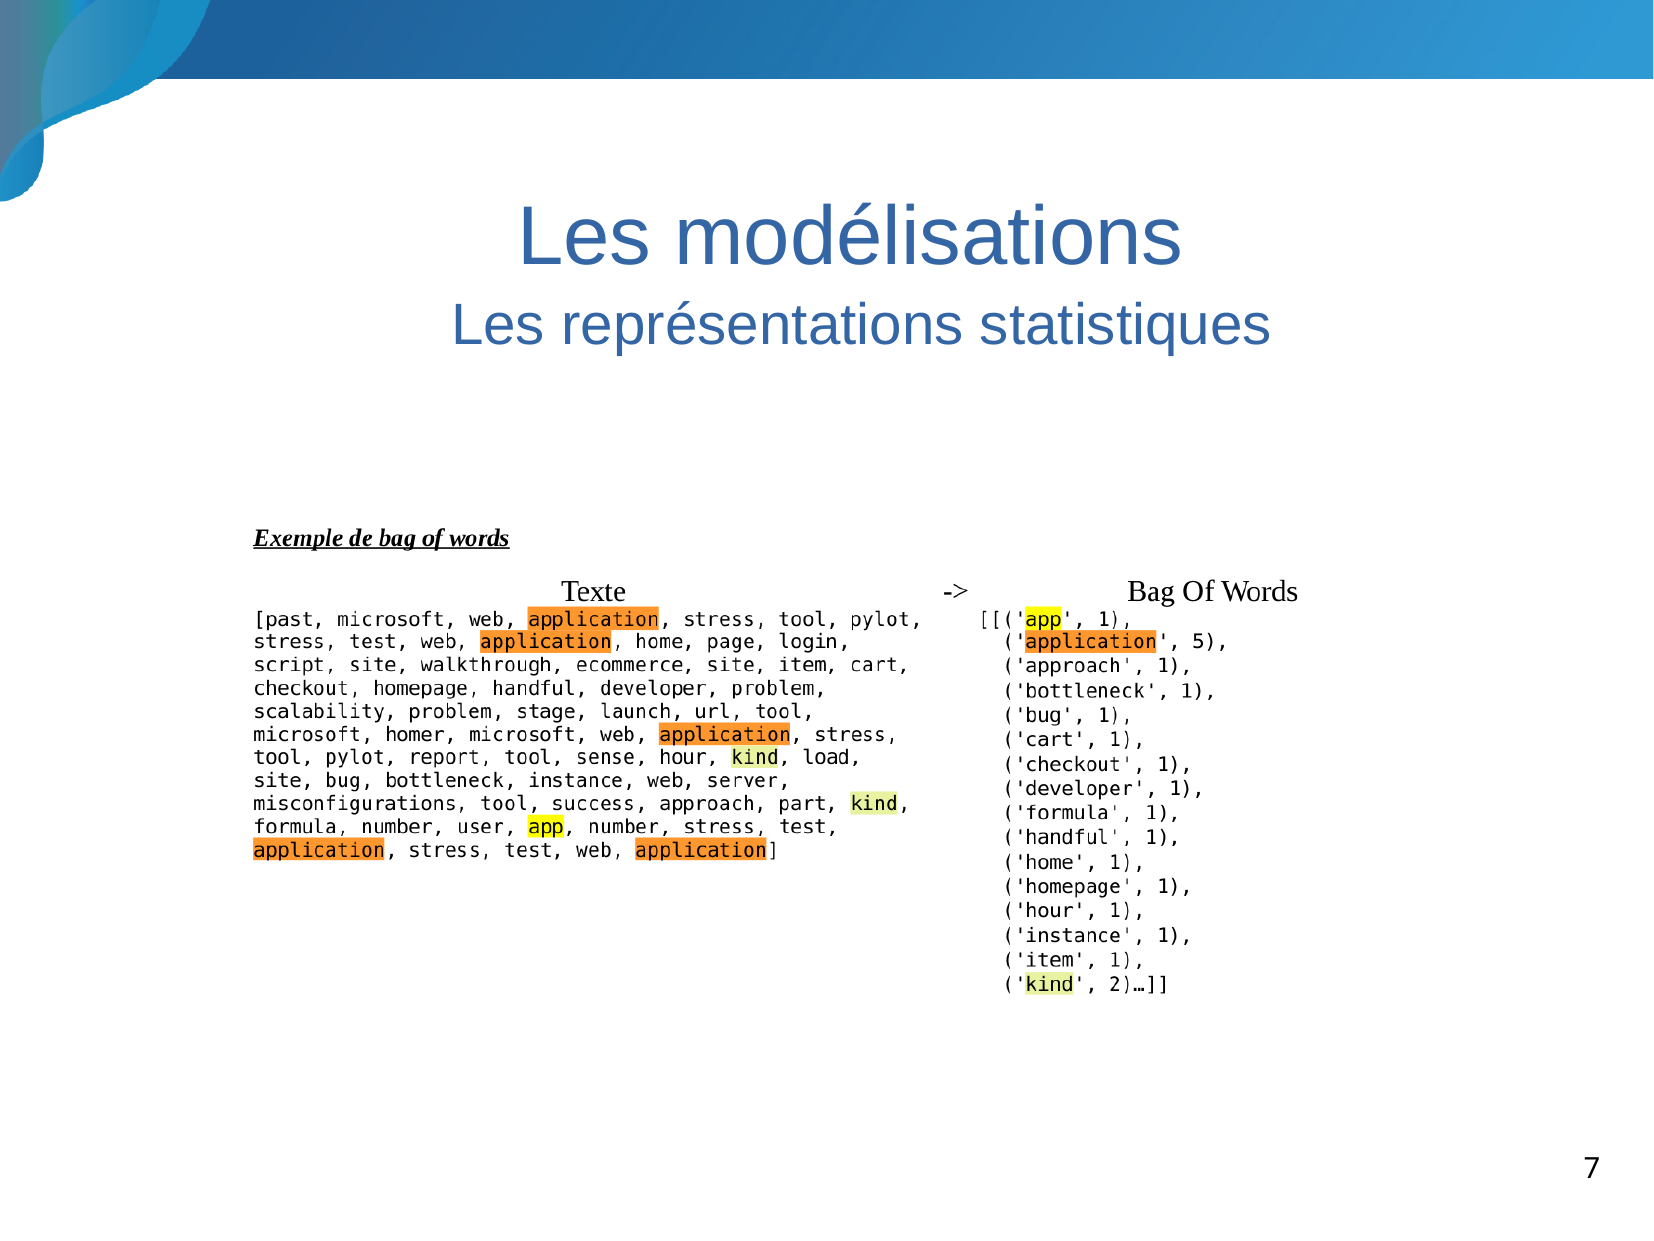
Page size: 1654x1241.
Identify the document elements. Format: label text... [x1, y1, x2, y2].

picture [0, 0, 1654, 1241]
title Les modélisations [82, 139, 1571, 227]
title Les représentations statistiques [82, 227, 1571, 421]
